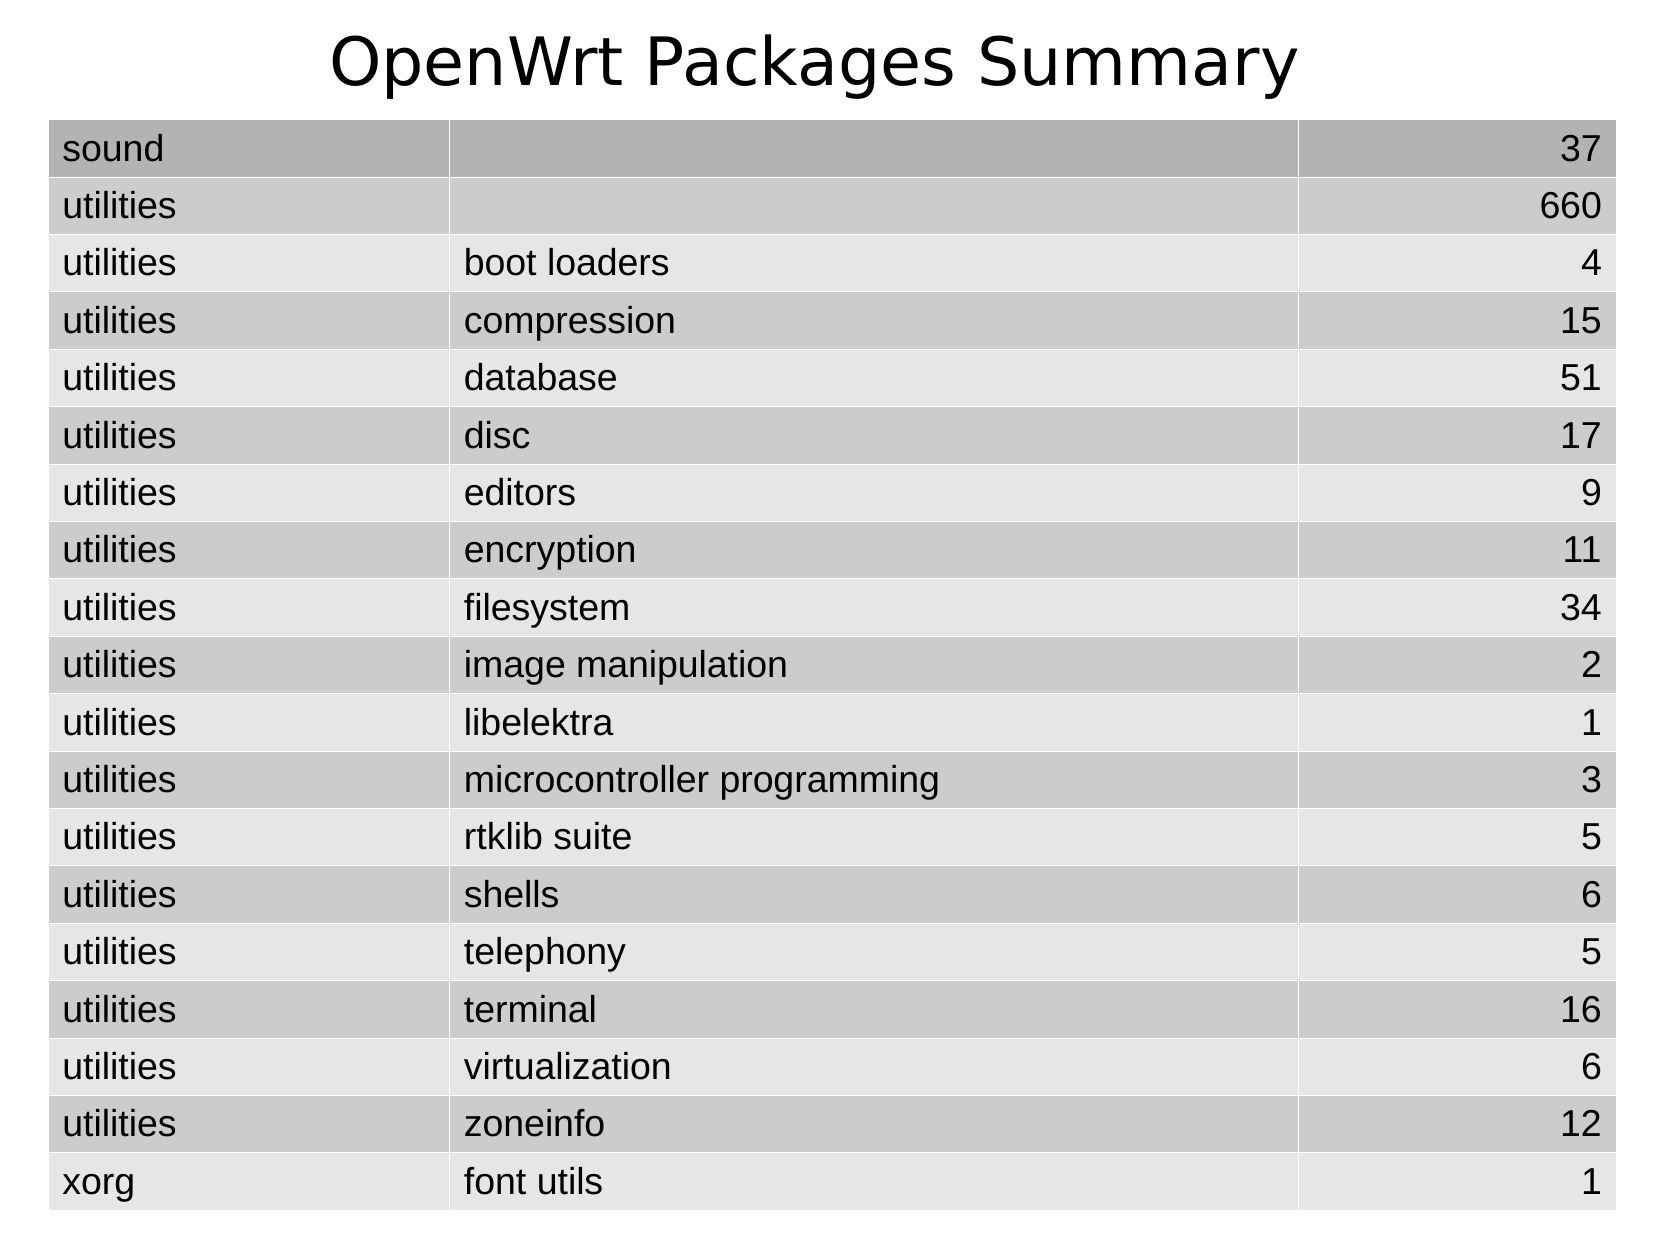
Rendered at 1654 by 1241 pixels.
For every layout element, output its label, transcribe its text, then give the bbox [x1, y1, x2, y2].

table_cell filesystem [450, 579, 1298, 636]
table_cell 16 [1299, 981, 1616, 1038]
table_cell disc [450, 407, 1298, 464]
table_cell terminal [450, 981, 1298, 1038]
table_cell utilities [49, 350, 449, 406]
table_cell utilities [49, 809, 449, 865]
table_cell utilities [49, 924, 449, 980]
table_cell utilities [49, 866, 449, 923]
table_cell 4 [1299, 235, 1616, 291]
table_cell shells [450, 866, 1298, 923]
table_cell editors [450, 465, 1298, 521]
table_cell 2 [1299, 637, 1616, 693]
table_cell 12 [1299, 1096, 1616, 1152]
table_cell encryption [450, 522, 1298, 578]
table_cell database [450, 350, 1298, 406]
table_cell 5 [1299, 924, 1616, 980]
table_cell 660 [1299, 178, 1616, 234]
table_cell font utils [450, 1153, 1298, 1210]
table_cell 9 [1299, 465, 1616, 521]
table_cell compression [450, 292, 1298, 349]
table_cell 11 [1299, 522, 1616, 578]
table_cell 6 [1299, 866, 1616, 923]
table_cell utilities [49, 1039, 449, 1095]
table_cell utilities [49, 178, 449, 234]
table_cell libelektra [450, 694, 1298, 751]
table_cell utilities [49, 981, 449, 1038]
table_cell utilities [49, 579, 449, 636]
table_cell utilities [49, 292, 449, 349]
table_cell 5 [1299, 809, 1616, 865]
title OpenWrt Packages Summary [70, 23, 1560, 102]
table_cell [450, 178, 1298, 234]
table_cell xorg [49, 1153, 449, 1210]
table_cell 34 [1299, 579, 1616, 636]
table_cell 1 [1299, 694, 1616, 751]
table_cell 1 [1299, 1153, 1616, 1210]
table_cell 51 [1299, 350, 1616, 406]
table_cell rtklib suite [450, 809, 1298, 865]
table_cell utilities [49, 407, 449, 464]
table_cell microcontroller programming [450, 752, 1298, 808]
table_cell virtualization [450, 1039, 1298, 1095]
table_cell utilities [49, 465, 449, 521]
table_cell utilities [49, 694, 449, 751]
table_cell 17 [1299, 407, 1616, 464]
table_header [450, 120, 1298, 177]
table_cell utilities [49, 752, 449, 808]
table_cell zoneinfo [450, 1096, 1298, 1152]
table_cell utilities [49, 1096, 449, 1152]
table_cell 6 [1299, 1039, 1616, 1095]
table_cell utilities [49, 235, 449, 291]
table_header sound [49, 120, 449, 177]
table_cell 15 [1299, 292, 1616, 349]
table_header 37 [1299, 120, 1616, 177]
table_cell telephony [450, 924, 1298, 980]
table_cell image manipulation [450, 637, 1298, 693]
table_cell utilities [49, 637, 449, 693]
table_cell utilities [49, 522, 449, 578]
table_cell 3 [1299, 752, 1616, 808]
table_cell boot loaders [450, 235, 1298, 291]
